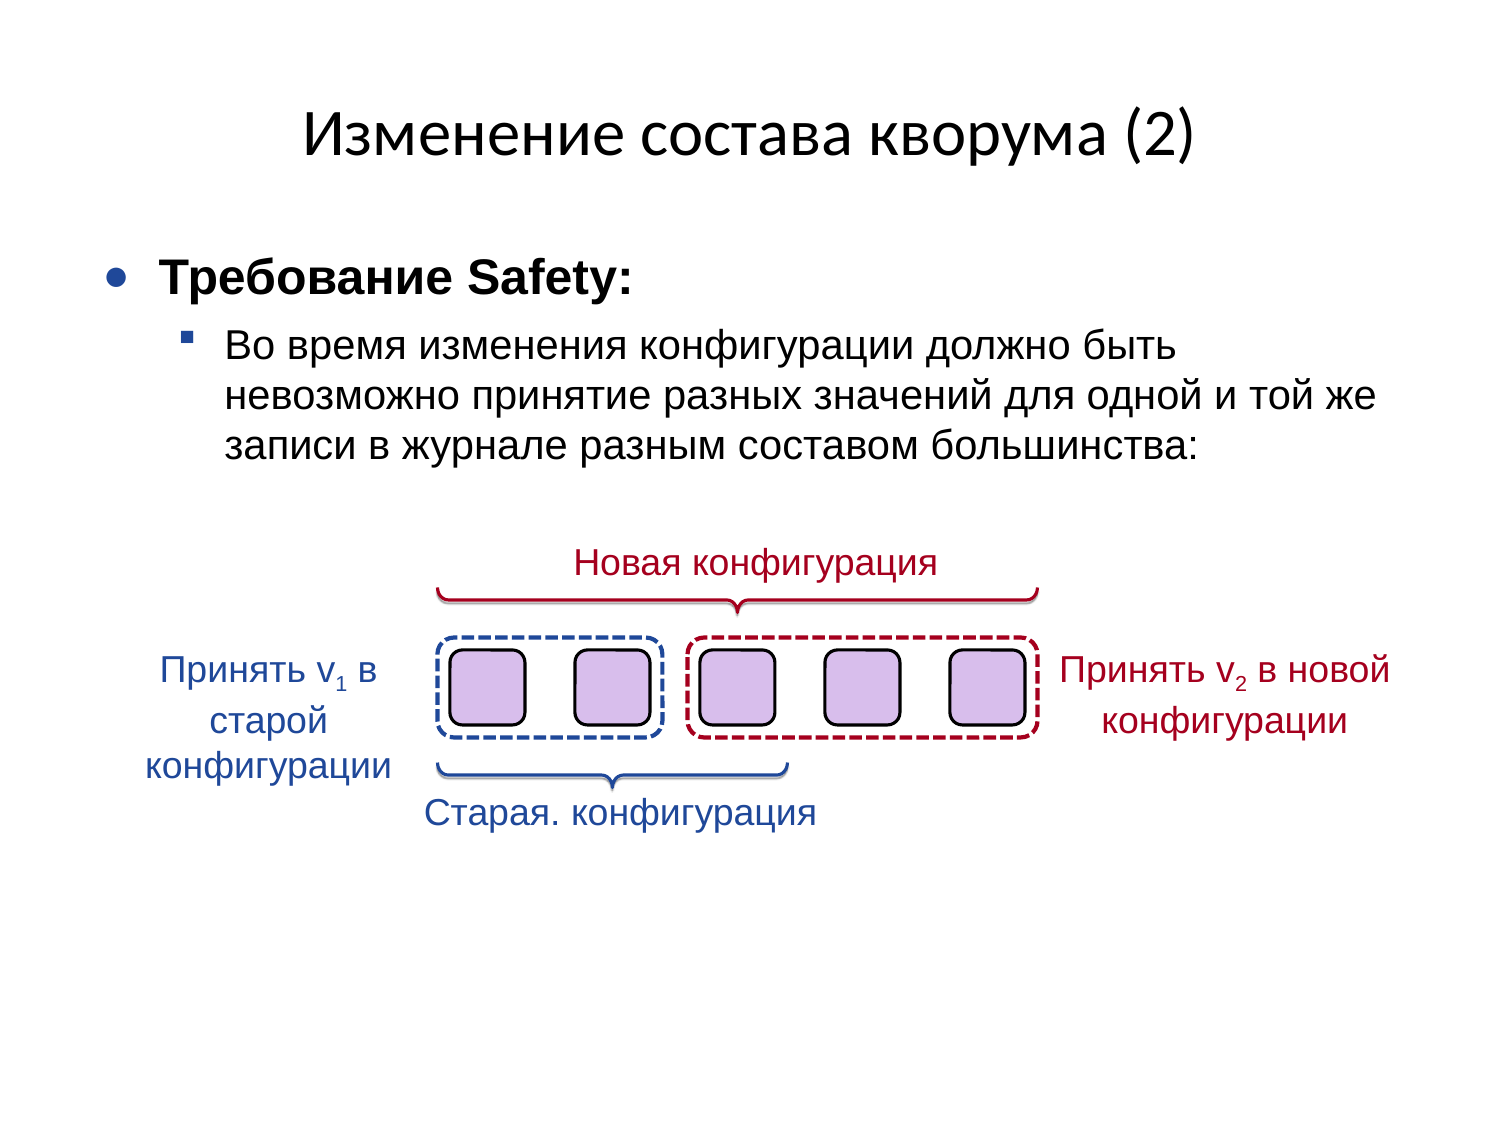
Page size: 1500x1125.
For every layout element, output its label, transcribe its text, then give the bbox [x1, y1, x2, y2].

text_box Старая. конфигурация [415, 787, 826, 833]
text_box [949, 649, 1025, 725]
text_box Новая конфигурация [536, 537, 976, 583]
text_box Принять v2 в новой конфигурации [1037, 637, 1413, 749]
text_box [574, 649, 650, 725]
text_box [449, 649, 525, 725]
text_box Принять v1 в старой конфигурации [112, 637, 425, 794]
title Изменение состава кворума (2) [75, 45, 1426, 233]
text_box [824, 649, 900, 725]
text_box [699, 649, 775, 725]
list Требование Safety: Во время изменения конфигурации должно быть невозможно принятие разных значений для одной и той же записи в журнале разным составом большинства: [87, 237, 1438, 993]
